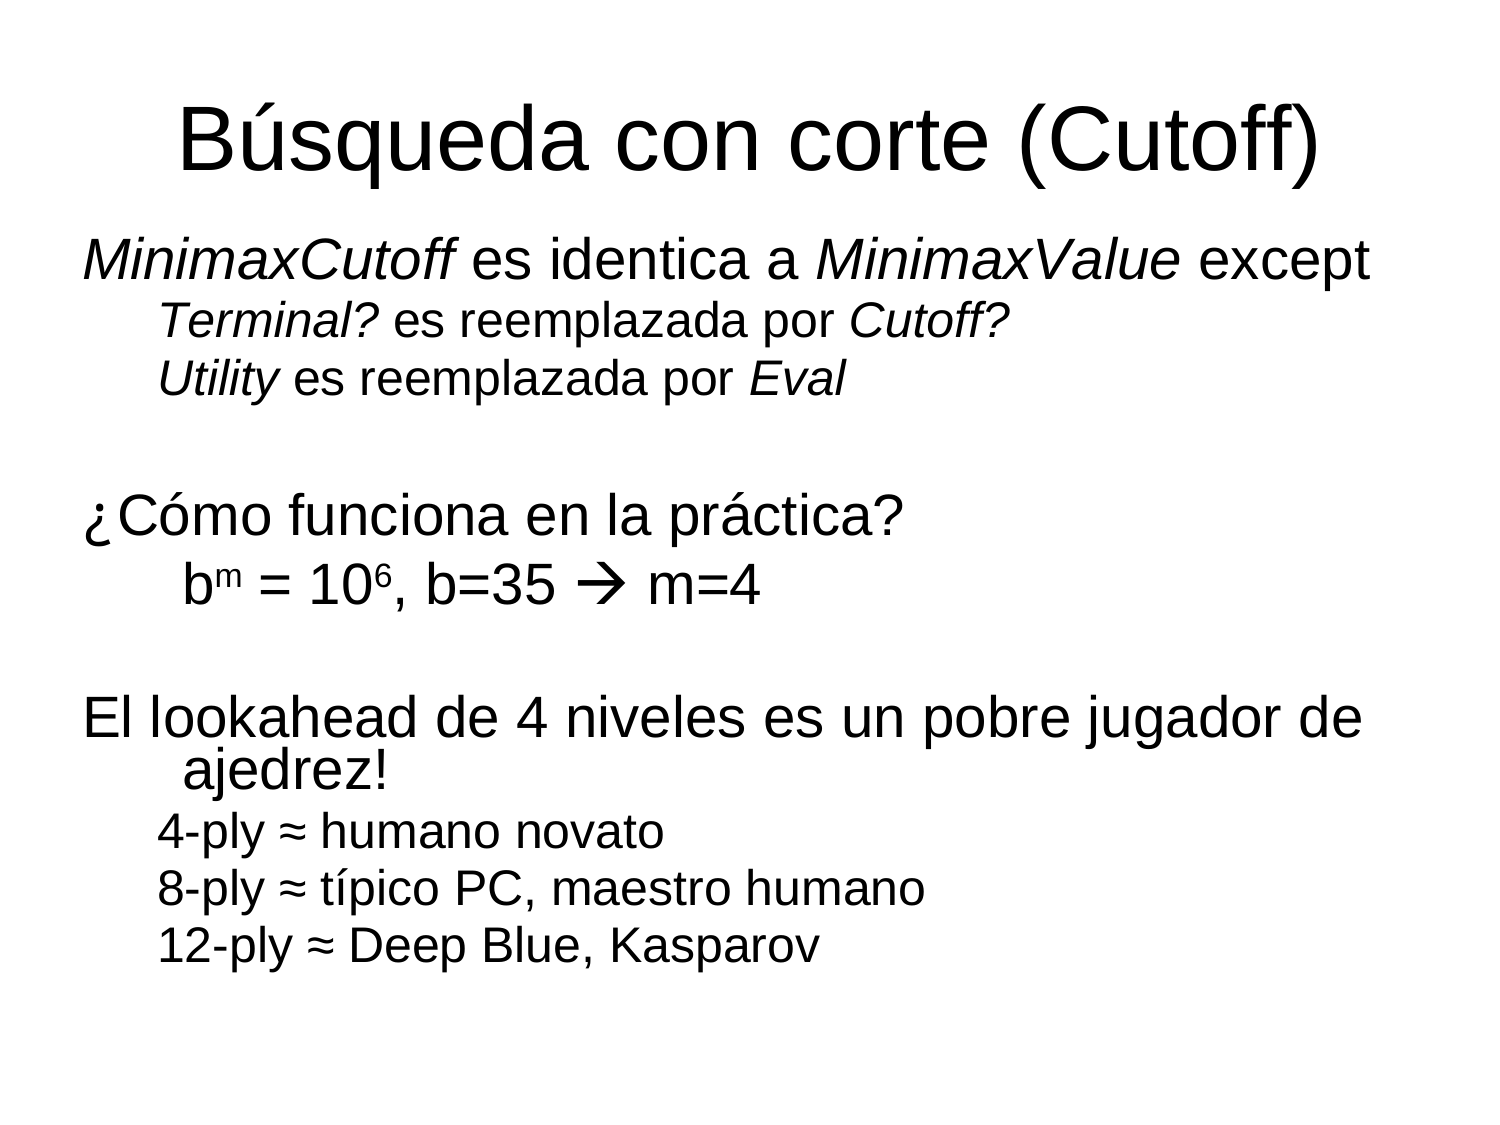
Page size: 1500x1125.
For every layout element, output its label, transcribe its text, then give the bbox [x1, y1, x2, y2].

list MinimaxCutoff es identica a MinimaxValue except Terminal? es reemplazada por Cutoff? Utility es reemplazada por Eval ¿Cómo funciona en la práctica? bm = 106, b=35  m=4 El lookahead de 4 niveles es un pobre jugador de ajedrez! 4-ply ≈ humano novato 8-ply ≈ típico PC, maestro humano 12-ply ≈ Deep Blue, Kasparov [67, 230, 1418, 1063]
title Búsqueda con corte (Cutoff) [75, 45, 1426, 233]
